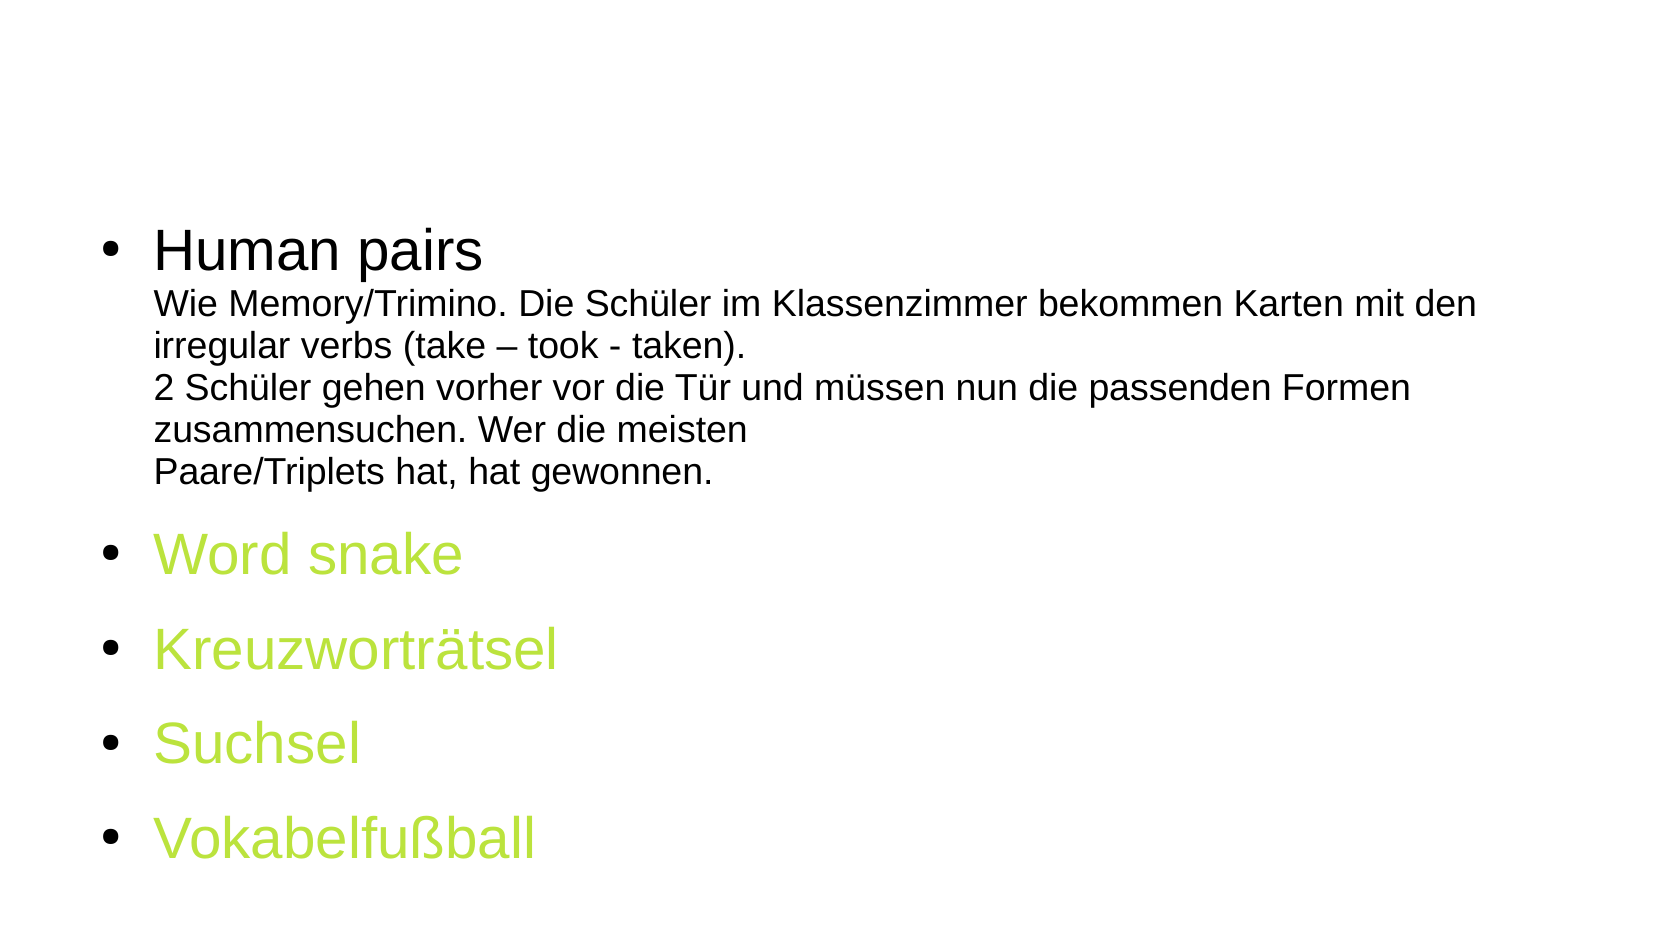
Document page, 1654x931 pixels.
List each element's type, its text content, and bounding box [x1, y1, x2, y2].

list Human pairs Wie Memory/Trimino. Die Schüler im Klassenzimmer bekommen Karten mit den irregular verbs (take – took - taken). 2 Schüler gehen vorher vor die Tür und müssen nun die passenden Formen zusammensuchen. Wer die meisten Paare/Triplets hat, hat gewonnen. Word snake Kreuzworträtsel Suchsel Vokabelfußball [82, 217, 1571, 886]
